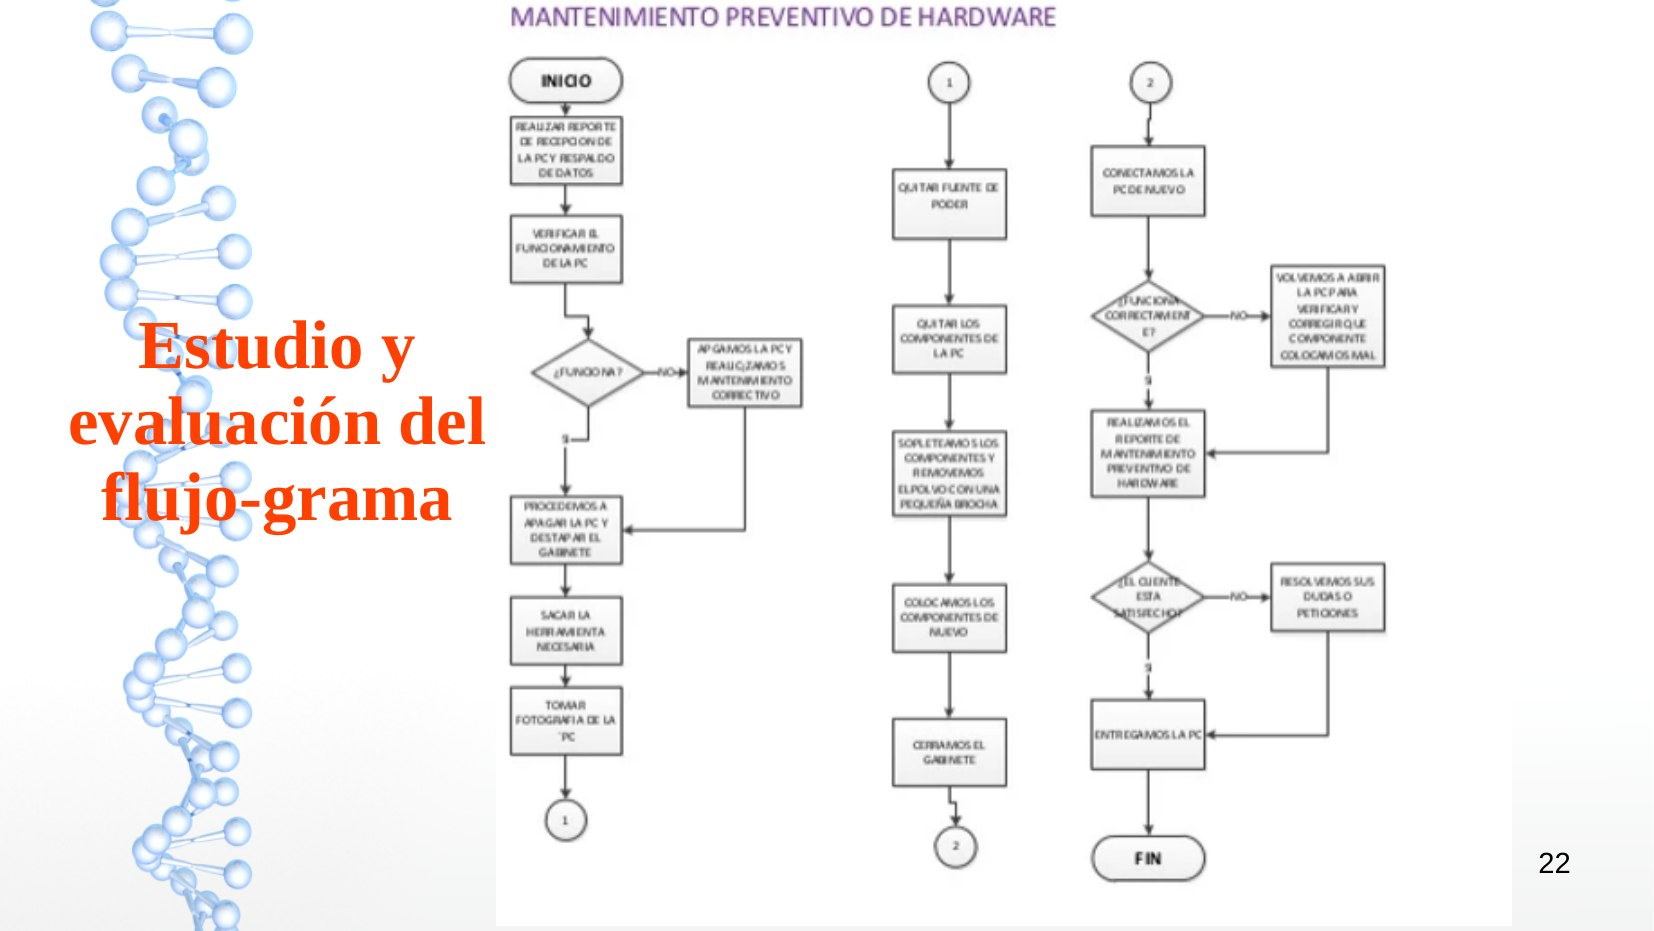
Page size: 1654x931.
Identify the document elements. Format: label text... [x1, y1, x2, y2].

picture [0, 0, 1654, 931]
title Estudio y evaluación del flujo-grama [0, 307, 496, 536]
